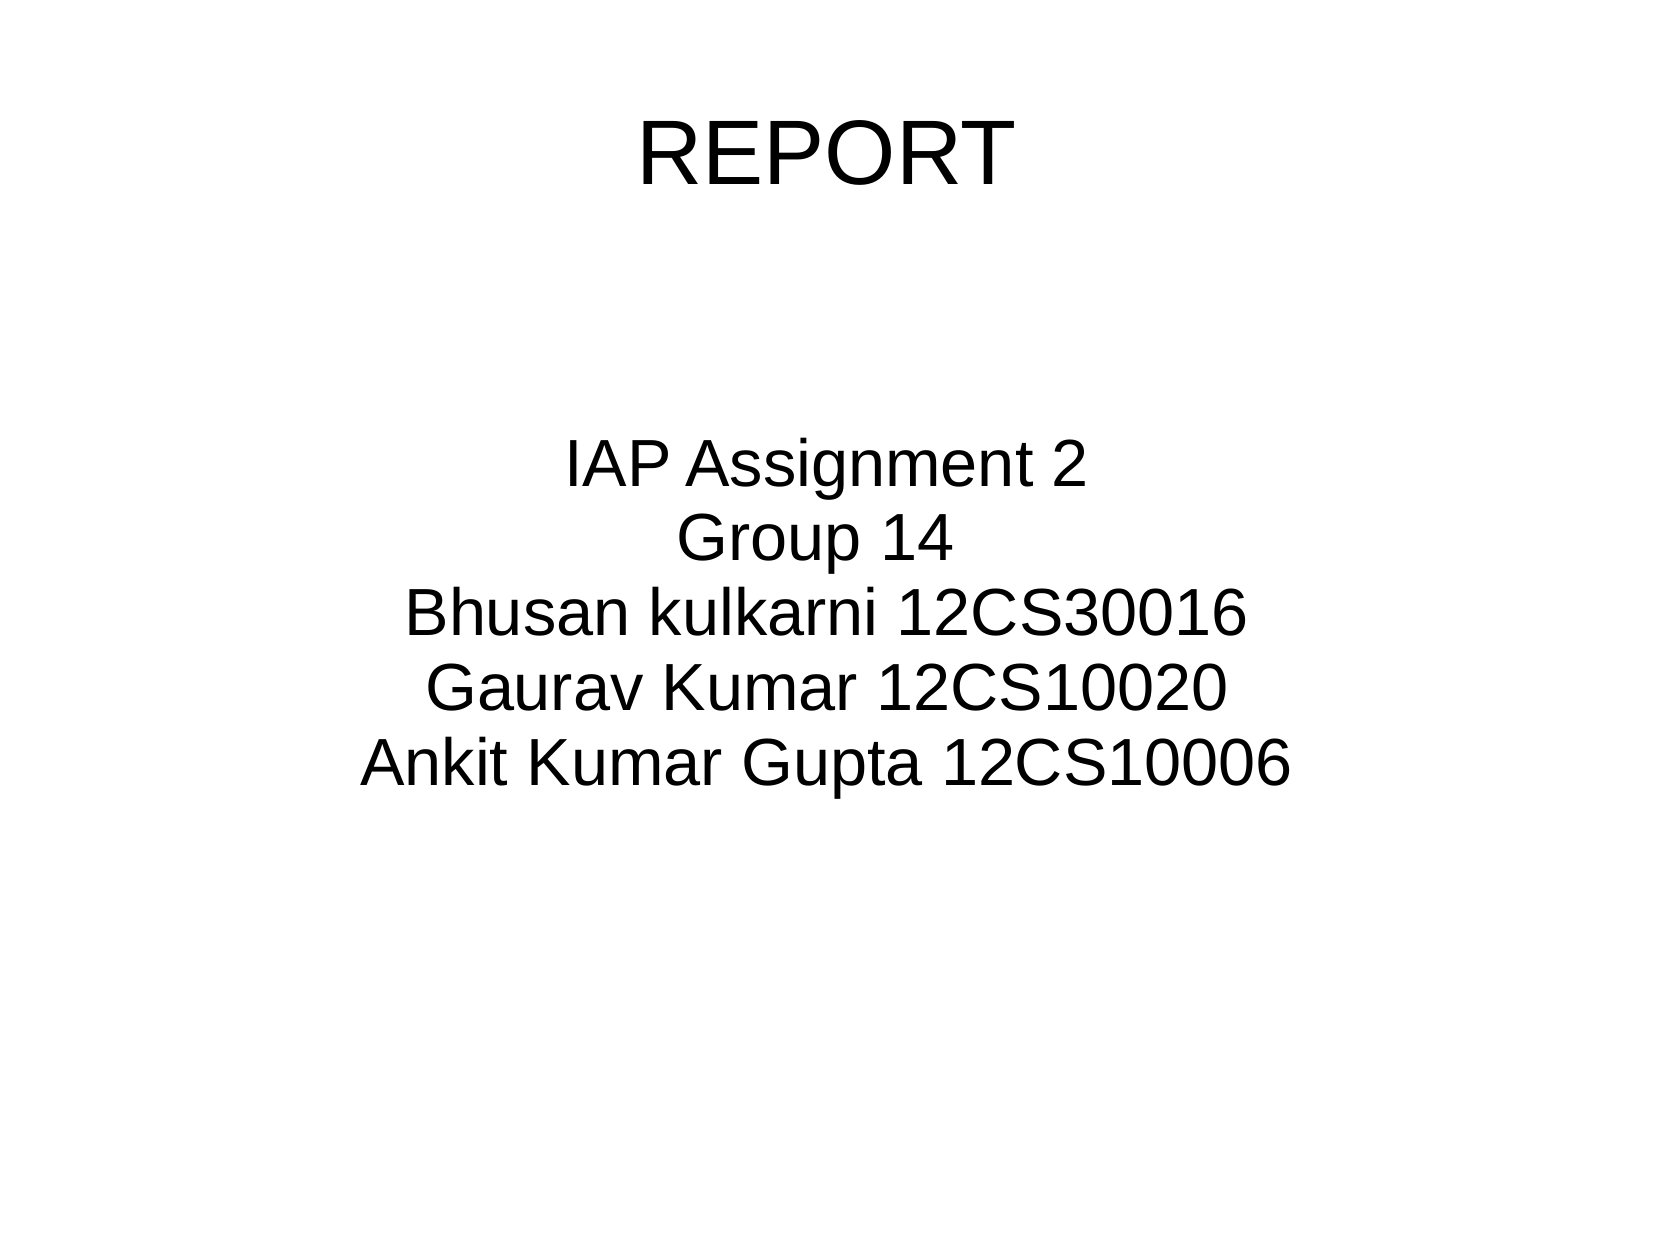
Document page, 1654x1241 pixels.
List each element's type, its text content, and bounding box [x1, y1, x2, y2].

title REPORT [82, 0, 1571, 290]
subtitle IAP Assignment 2 Group 14 Bhusan kulkarni 12CS30016 Gaurav Kumar 12CS10020 Ankit Kumar Gupta 12CS10006 [82, 290, 1571, 1010]
